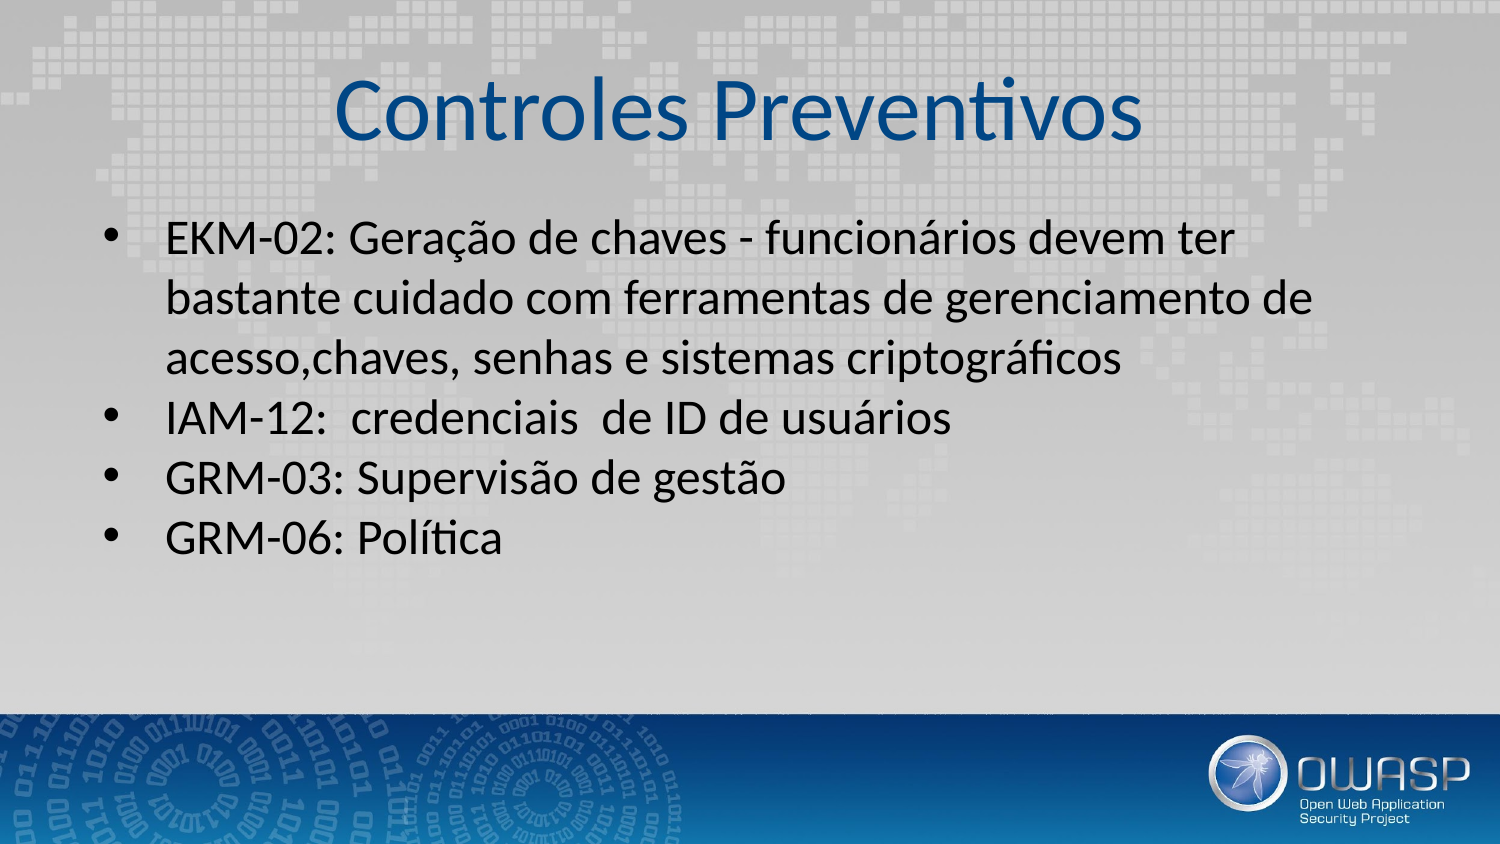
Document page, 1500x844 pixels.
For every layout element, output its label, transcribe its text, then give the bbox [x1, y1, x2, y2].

title Controles Preventivos [75, 33, 1425, 175]
list EKM-02: Geração de chaves - funcionários devem ter bastante cuidado com ferramentas de gerenciamento de acesso,chaves, senhas e sistemas criptográficos IAM-12: credenciais de ID de usuários GRM-03: Supervisão de gestão GRM-06: Política [75, 196, 1425, 705]
picture [0, 0, 1500, 844]
